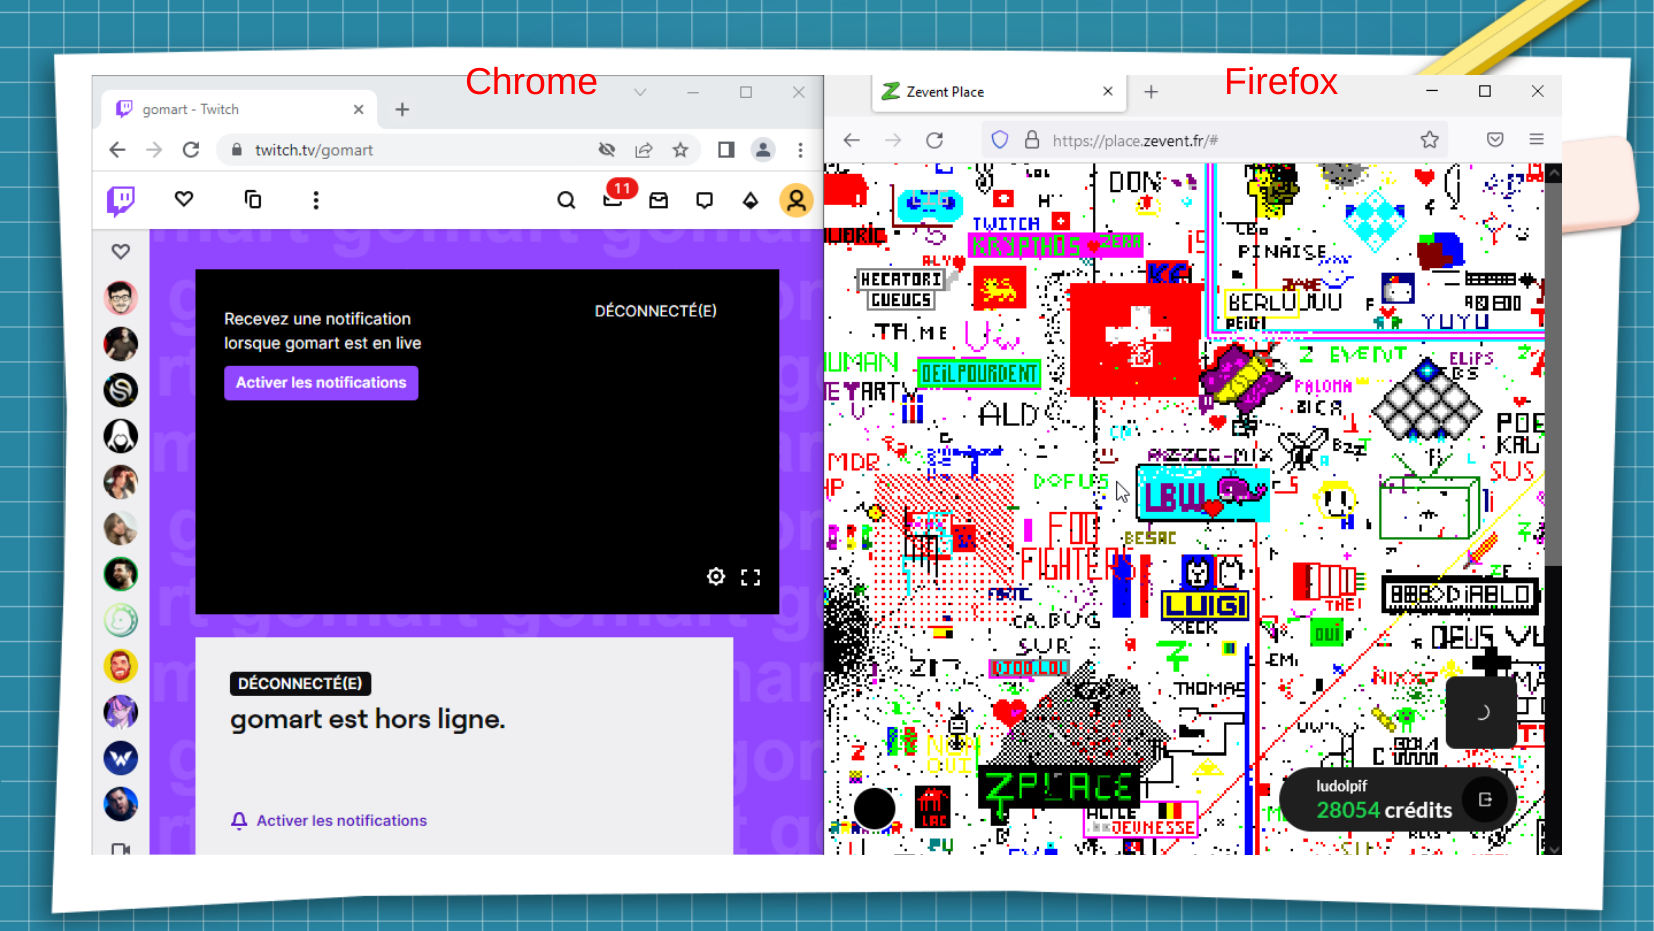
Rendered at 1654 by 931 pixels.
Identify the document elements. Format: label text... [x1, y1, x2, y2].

text_box Firefox [1163, 53, 1400, 110]
picture [91, 75, 1562, 855]
text_box Chrome [413, 53, 650, 110]
